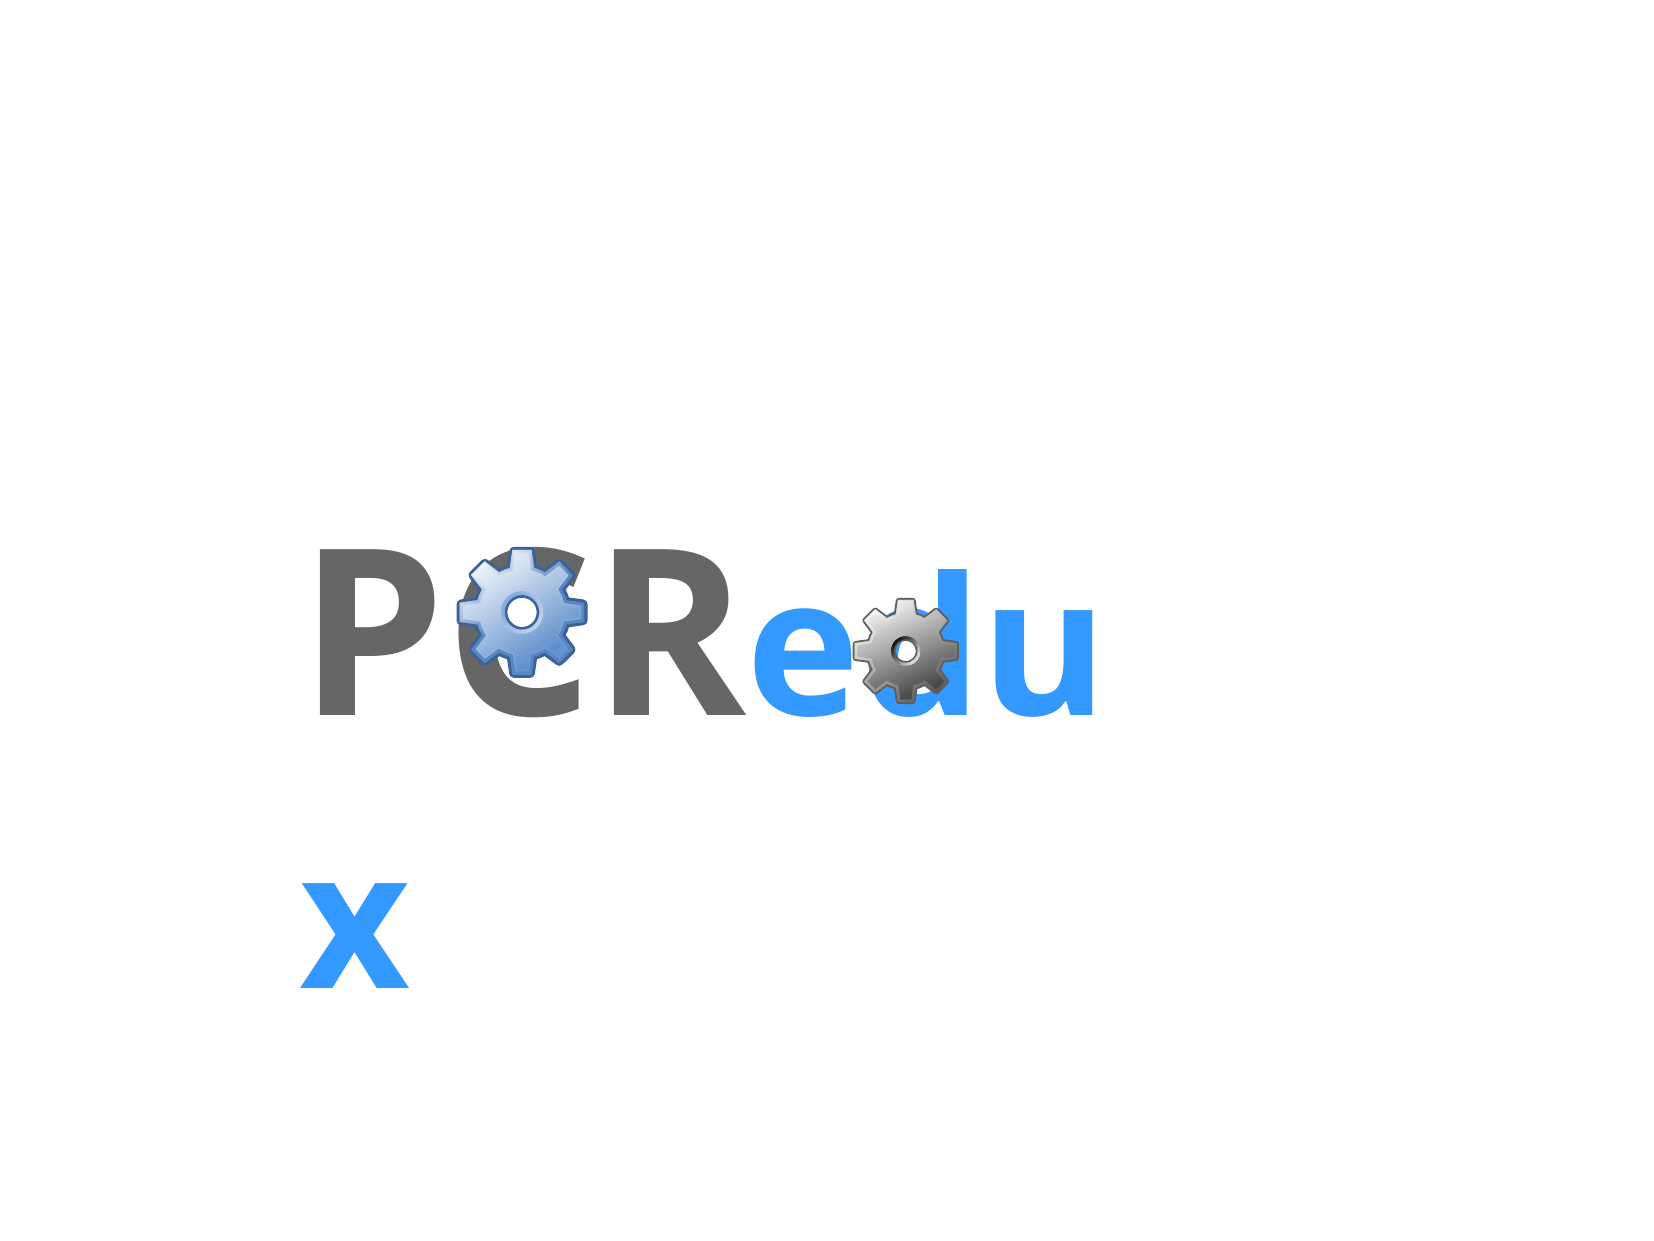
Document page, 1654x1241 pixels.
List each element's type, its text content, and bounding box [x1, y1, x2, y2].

text_box PCRedux [285, 460, 1211, 766]
picture [836, 579, 974, 717]
picture [438, 528, 606, 696]
